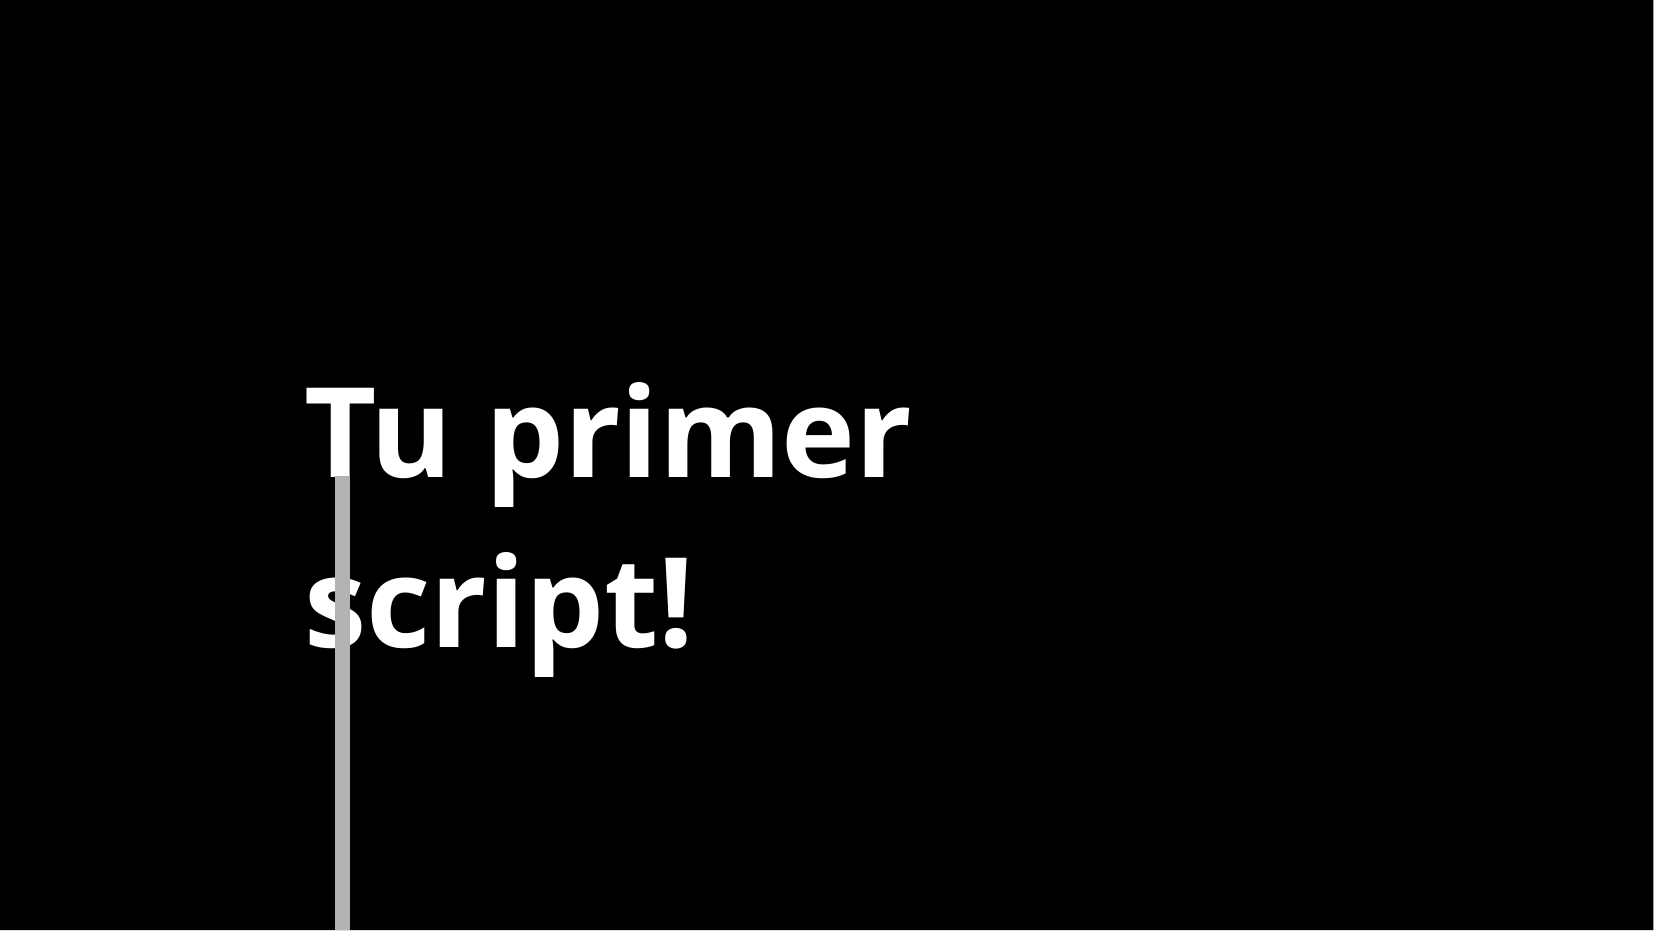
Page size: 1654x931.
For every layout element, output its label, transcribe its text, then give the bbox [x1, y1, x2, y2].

text_box Tu primer script! [289, 336, 1228, 477]
text_box [0, 0, 1654, 931]
